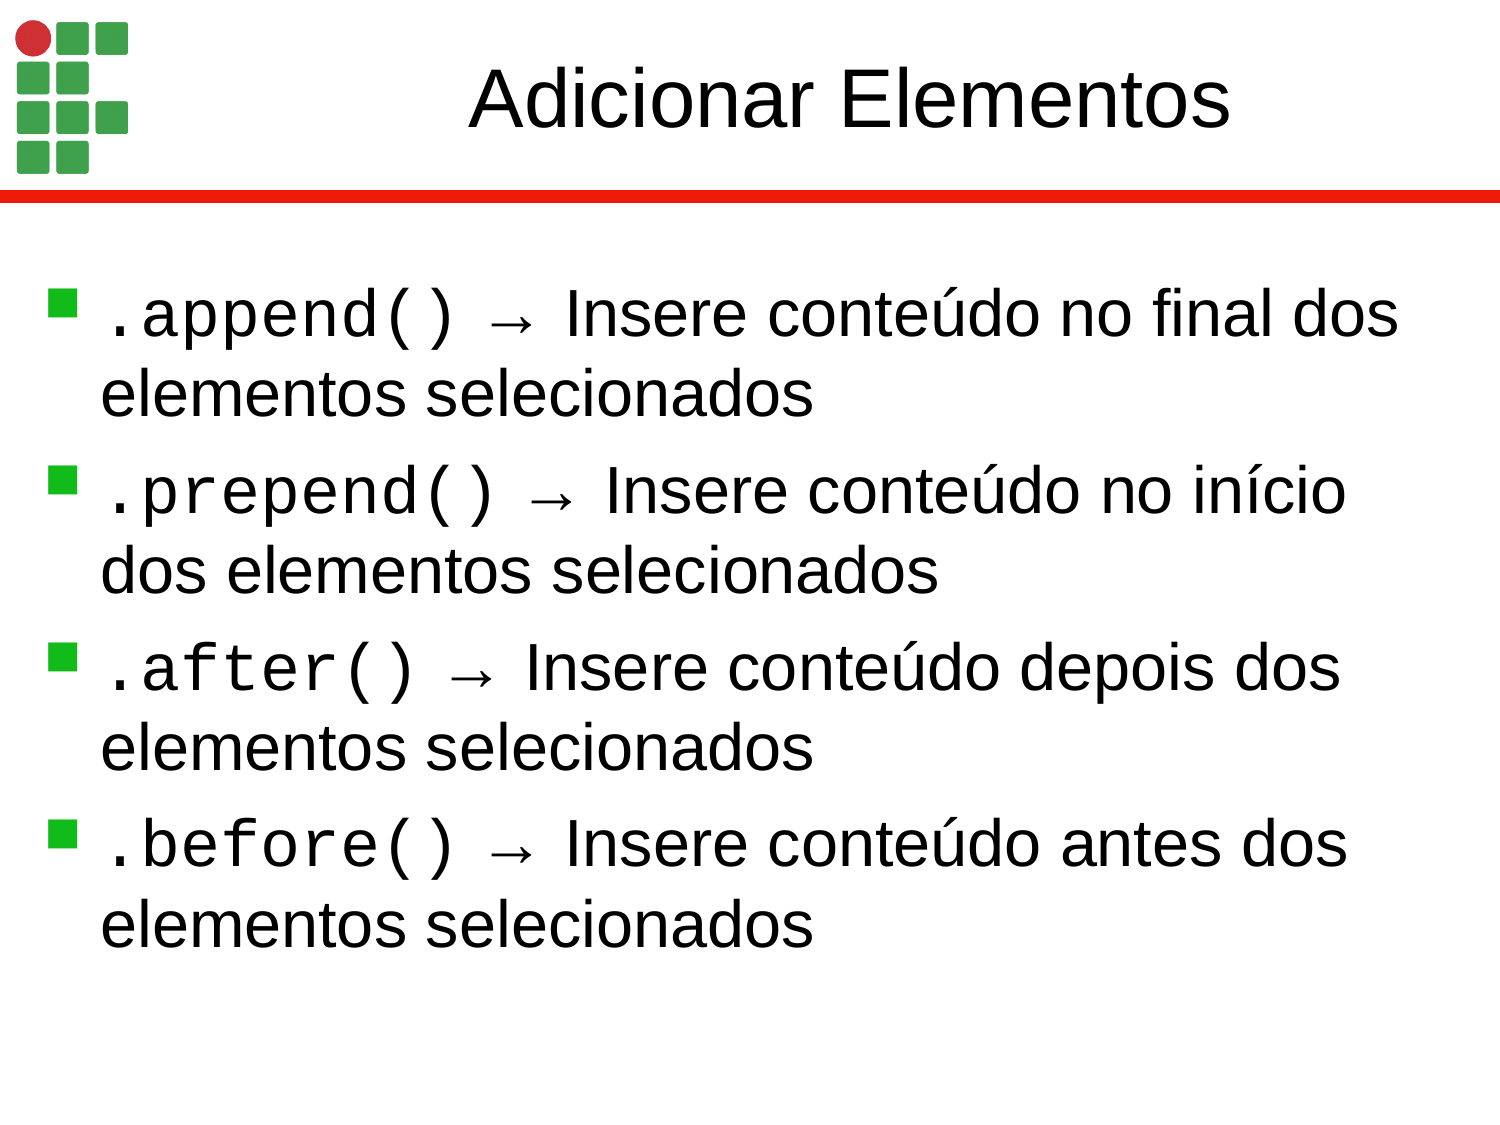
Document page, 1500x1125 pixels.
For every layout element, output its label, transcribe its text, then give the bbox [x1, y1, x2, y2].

title Adicionar Elementos [230, 0, 1471, 202]
picture [14, 16, 130, 178]
list .append() → Insere conteúdo no final dos elementos selecionados .prepend() → Insere conteúdo no início dos elementos selecionados .after() → Insere conteúdo depois dos elementos selecionados .before() → Insere conteúdo antes dos elementos selecionados [29, 207, 1471, 1087]
